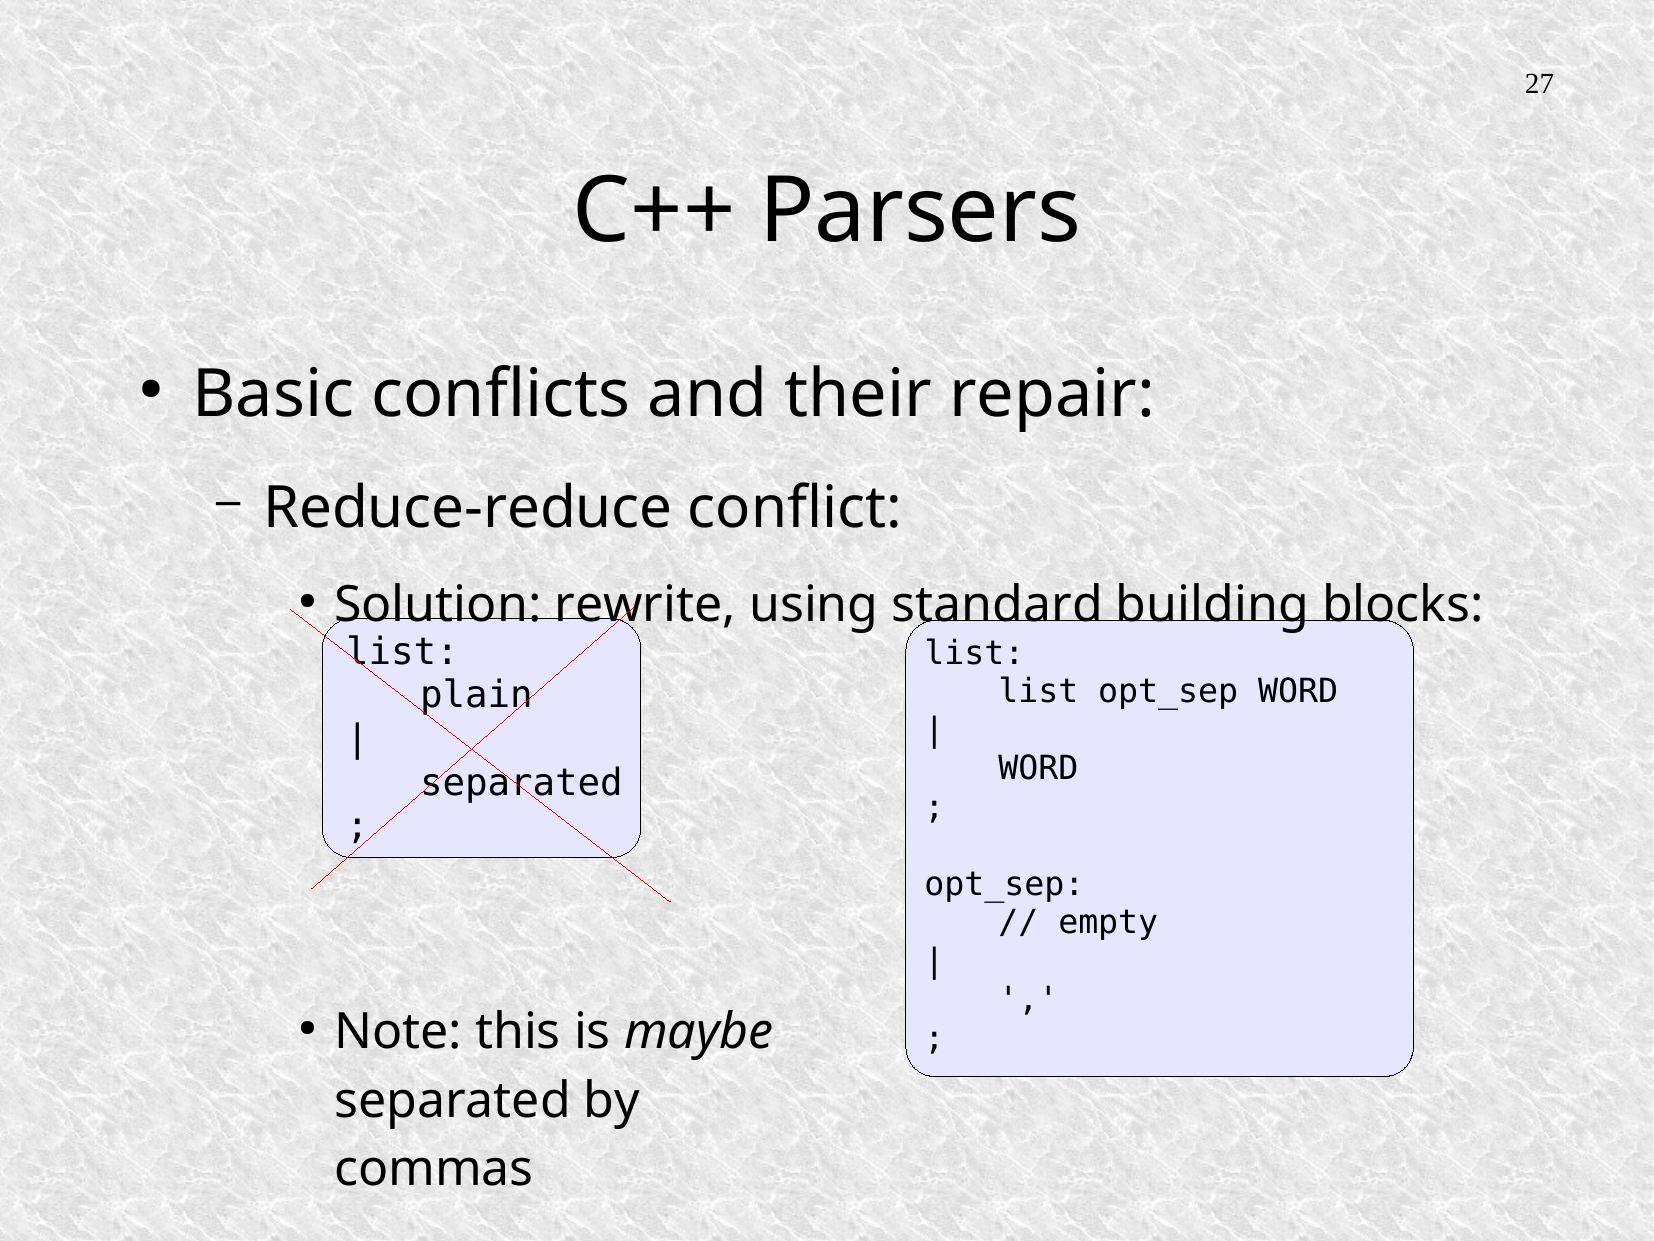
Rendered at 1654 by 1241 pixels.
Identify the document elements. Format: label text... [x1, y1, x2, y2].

text_box list: list opt_sep WORD | WORD ; opt_sep: // empty | ',' ; [924, 633, 1381, 1129]
text_box list: plain | separated ; [346, 629, 623, 1092]
title C++ Parsers [121, 102, 1534, 311]
picture [0, 0, 1654, 1241]
list Basic conflicts and their repair: Reduce-reduce conflict: Solution: rewrite, using standard building blocks: Note: this is maybe separated by commas [121, 344, 1587, 1144]
